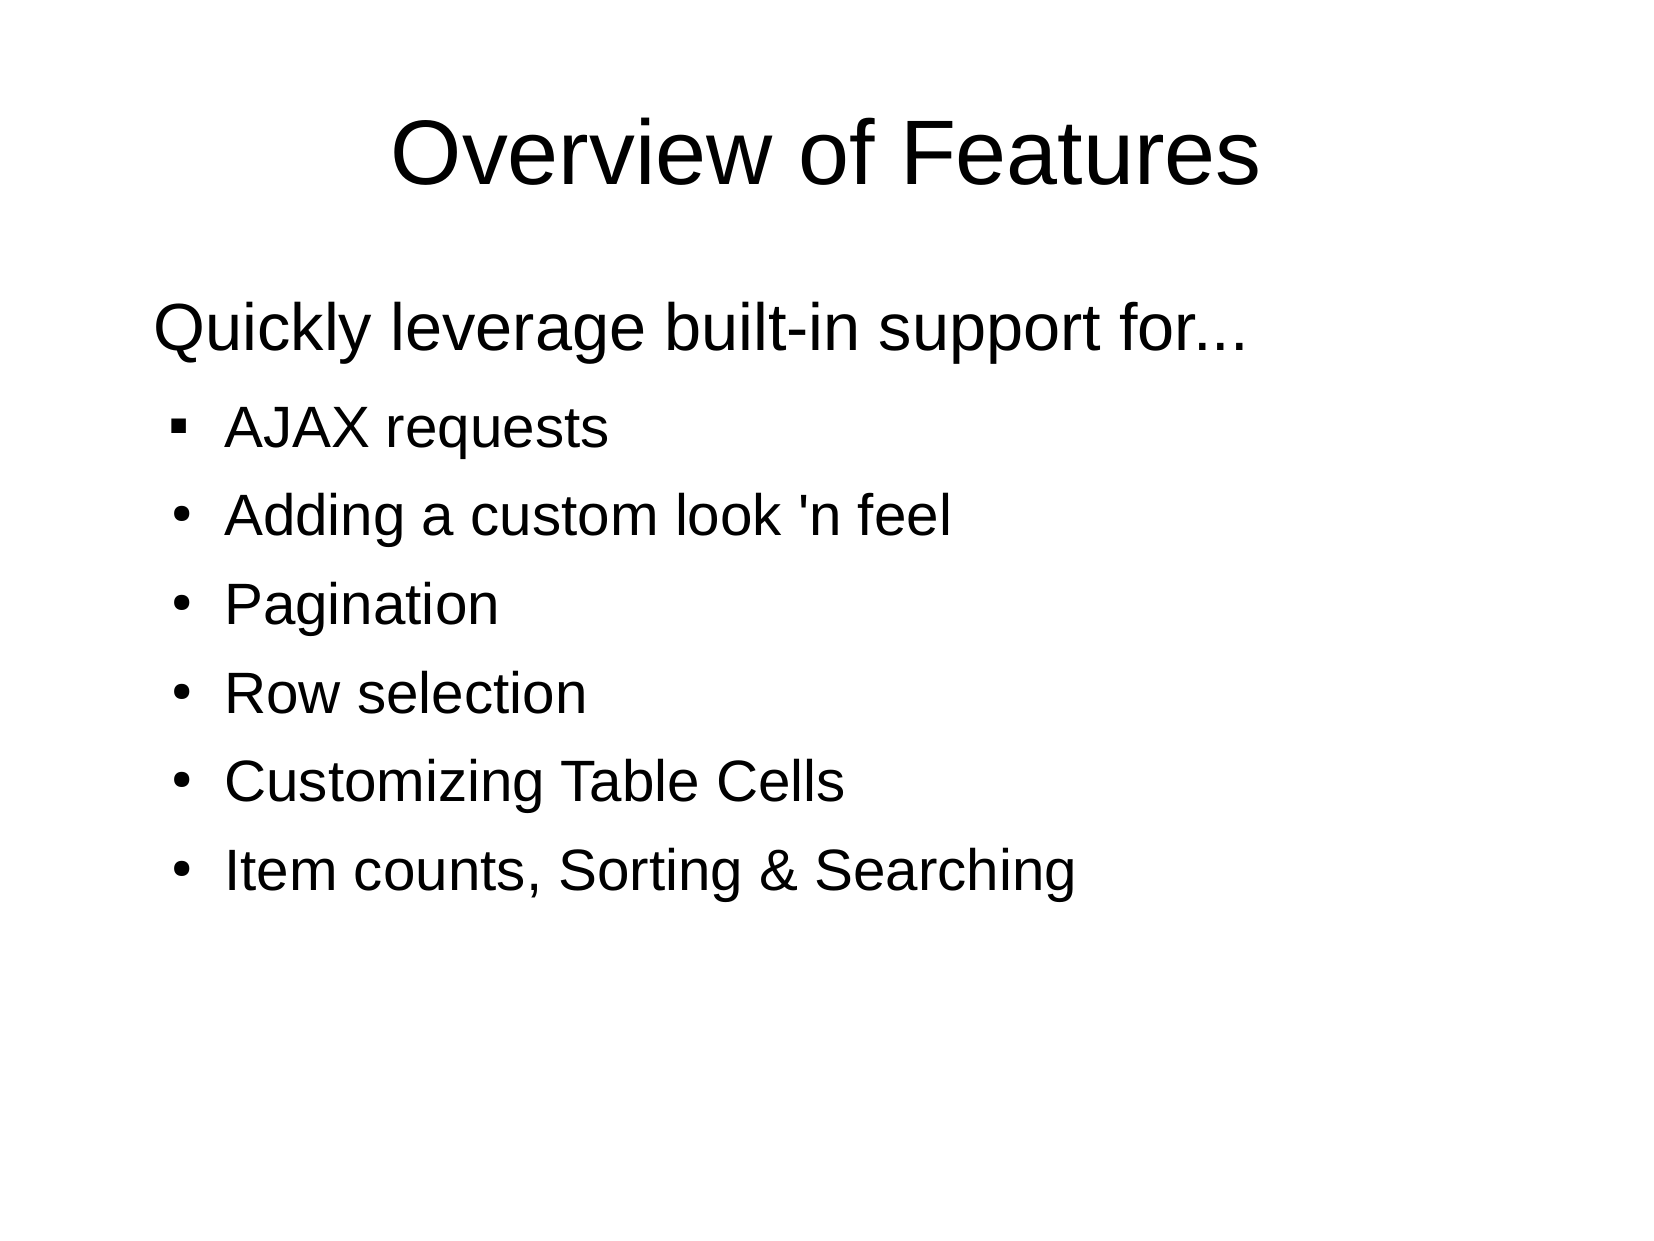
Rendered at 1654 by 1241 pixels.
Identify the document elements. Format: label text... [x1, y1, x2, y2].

list Quickly leverage built-in support for... AJAX requests Adding a custom look 'n feel Pagination Row selection Customizing Table Cells Item counts, Sorting & Searching [82, 290, 1571, 1010]
title Overview of Features [82, 49, 1571, 257]
